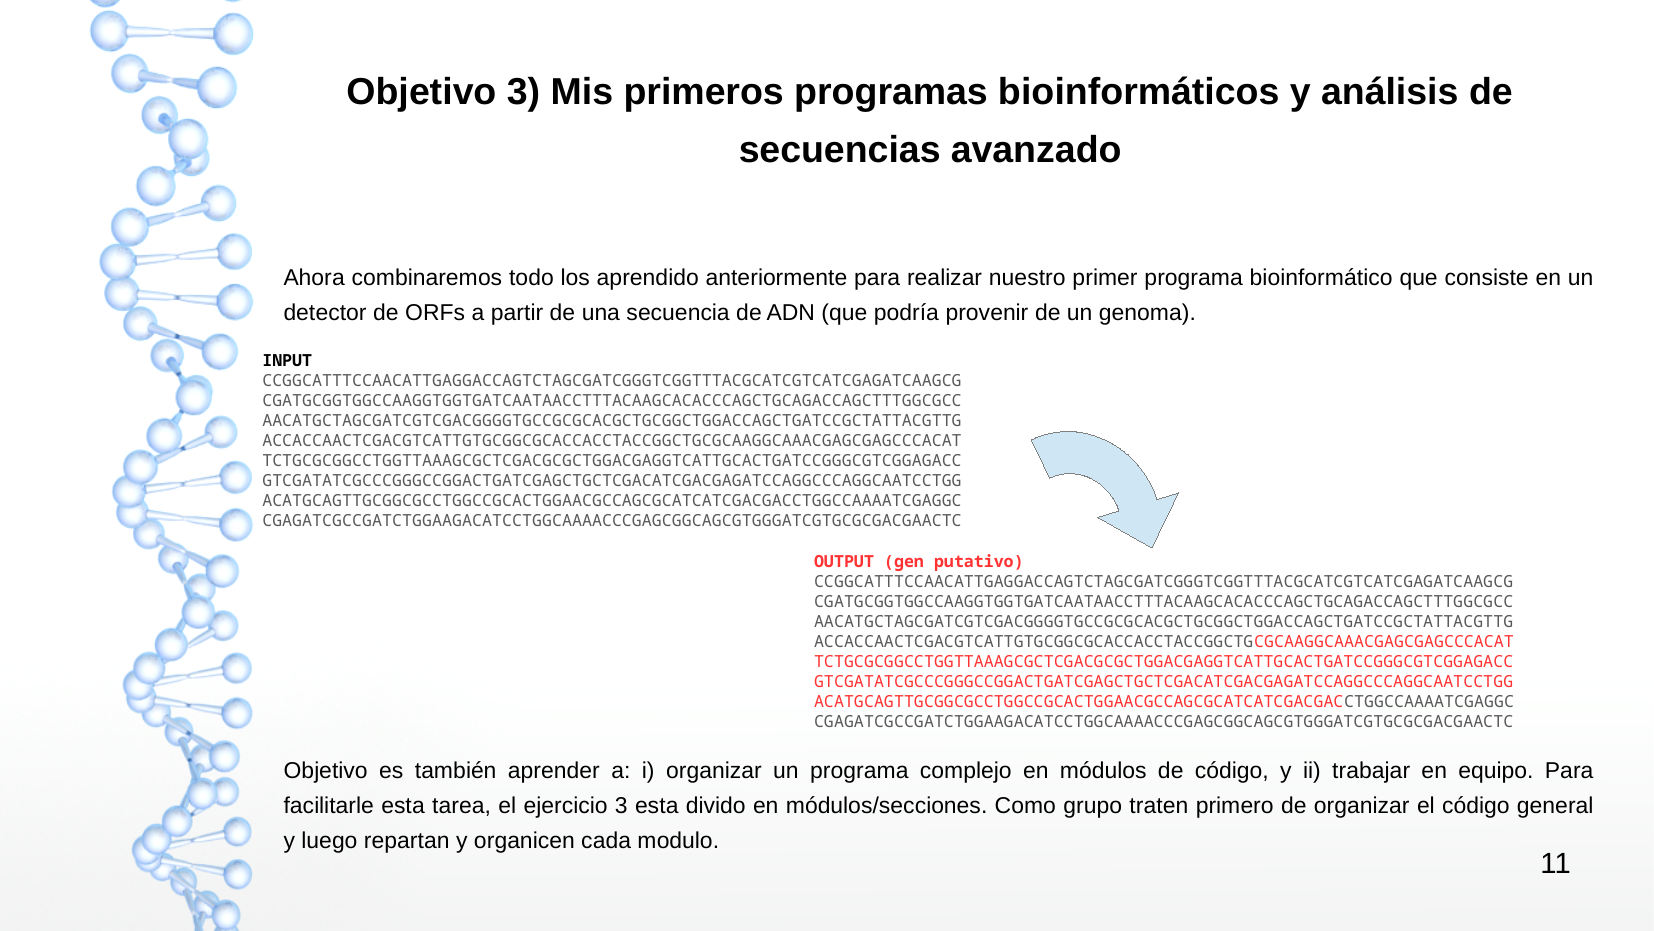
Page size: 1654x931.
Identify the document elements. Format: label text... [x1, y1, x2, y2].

text_box INPUT CCGGCATTTCCAACATTGAGGACCAGTCTAGCGATCGGGTCGGTTTACGCATCGTCATCGAGATCAAGCG CGATGCGGTGGCCAAGGTGGTGATCAATAACCTTTACAAGCACACCCAGCTGCAGACCAGCTTTGGCGCC AACATGCTAGCGATCGTCGACGGGGTGCCGCGCACGCTGCGGCTGGACCAGCTGATCCGCTATTACGTTG ACCACCAACTCGACGTCATTGTGCGGCGCACCACCTACCGGCTGCGCAAGGCAAACGAGCGAGCCCACAT TCTGCGCGGCCTGGTTAAAGCGCTCGACGCGCTGGACGAGGTCATTGCACTGATCCGGGCGTCGGAGACC GTCGATATCGCCCGGGCCGGACTGATCGAGCTGCTCGACATCGACGAGATCCAGGCCCAGGCAATCCTGG ACATGCAGTTGCGGCGCCTGGCCGCACTGGAACGCCAGCGCATCATCGACGACCTGGCCAAAATCGAGGC CGAGATCGCCGATCTGGAAGACATCCTGGCAAAACCCGAGCGGCAGCGTGGGATCGTGCGCGACGAACTC [247, 342, 1040, 544]
title Objetivo 3) Mis primeros programas bioinformáticos y análisis de secuencias avanzado [265, 35, 1595, 189]
text_box [1031, 431, 1179, 548]
list Ahora combinaremos todo los aprendido anteriormente para realizar nuestro primer programa bioinformático que consiste en un detector de ORFs a partir de una secuencia de ADN (que podría provenir de un genoma). Objetivo es también aprender a: i) organizar un programa complejo en módulos de código, y ii) trabajar en equipo. Para facilitarle esta tarea, el ejercicio 3 esta divido en módulos/secciones. Como grupo traten primero de organizar el código general y luego repartan y organicen cada modulo. [283, 194, 1595, 875]
picture [0, 0, 1654, 931]
text_box OUTPUT (gen putativo) CCGGCATTTCCAACATTGAGGACCAGTCTAGCGATCGGGTCGGTTTACGCATCGTCATCGAGATCAAGCG CGATGCGGTGGCCAAGGTGGTGATCAATAACCTTTACAAGCACACCCAGCTGCAGACCAGCTTTGGCGCC AACATGCTAGCGATCGTCGACGGGGTGCCGCGCACGCTGCGGCTGGACCAGCTGATCCGCTATTACGTTG ACCACCAACTCGACGTCATTGTGCGGCGCACCACCTACCGGCTGCGCAAGGCAAACGAGCGAGCCCACAT TCTGCGCGGCCTGGTTAAAGCGCTCGACGCGCTGGACGAGGTCATTGCACTGATCCGGGCGTCGGAGACC GTCGATATCGCCCGGGCCGGACTGATCGAGCTGCTCGACATCGACGAGATCCAGGCCCAGGCAATCCTGG ACATGCAGTTGCGGCGCCTGGCCGCACTGGAACGCCAGCGCATCATCGACGACCTGGCCAAAATCGAGGC CGAGATCGCCGATCTGGAAGACATCCTGGCAAAACCCGAGCGGCAGCGTGGGATCGTGCGCGACGAACTC [799, 543, 1583, 745]
